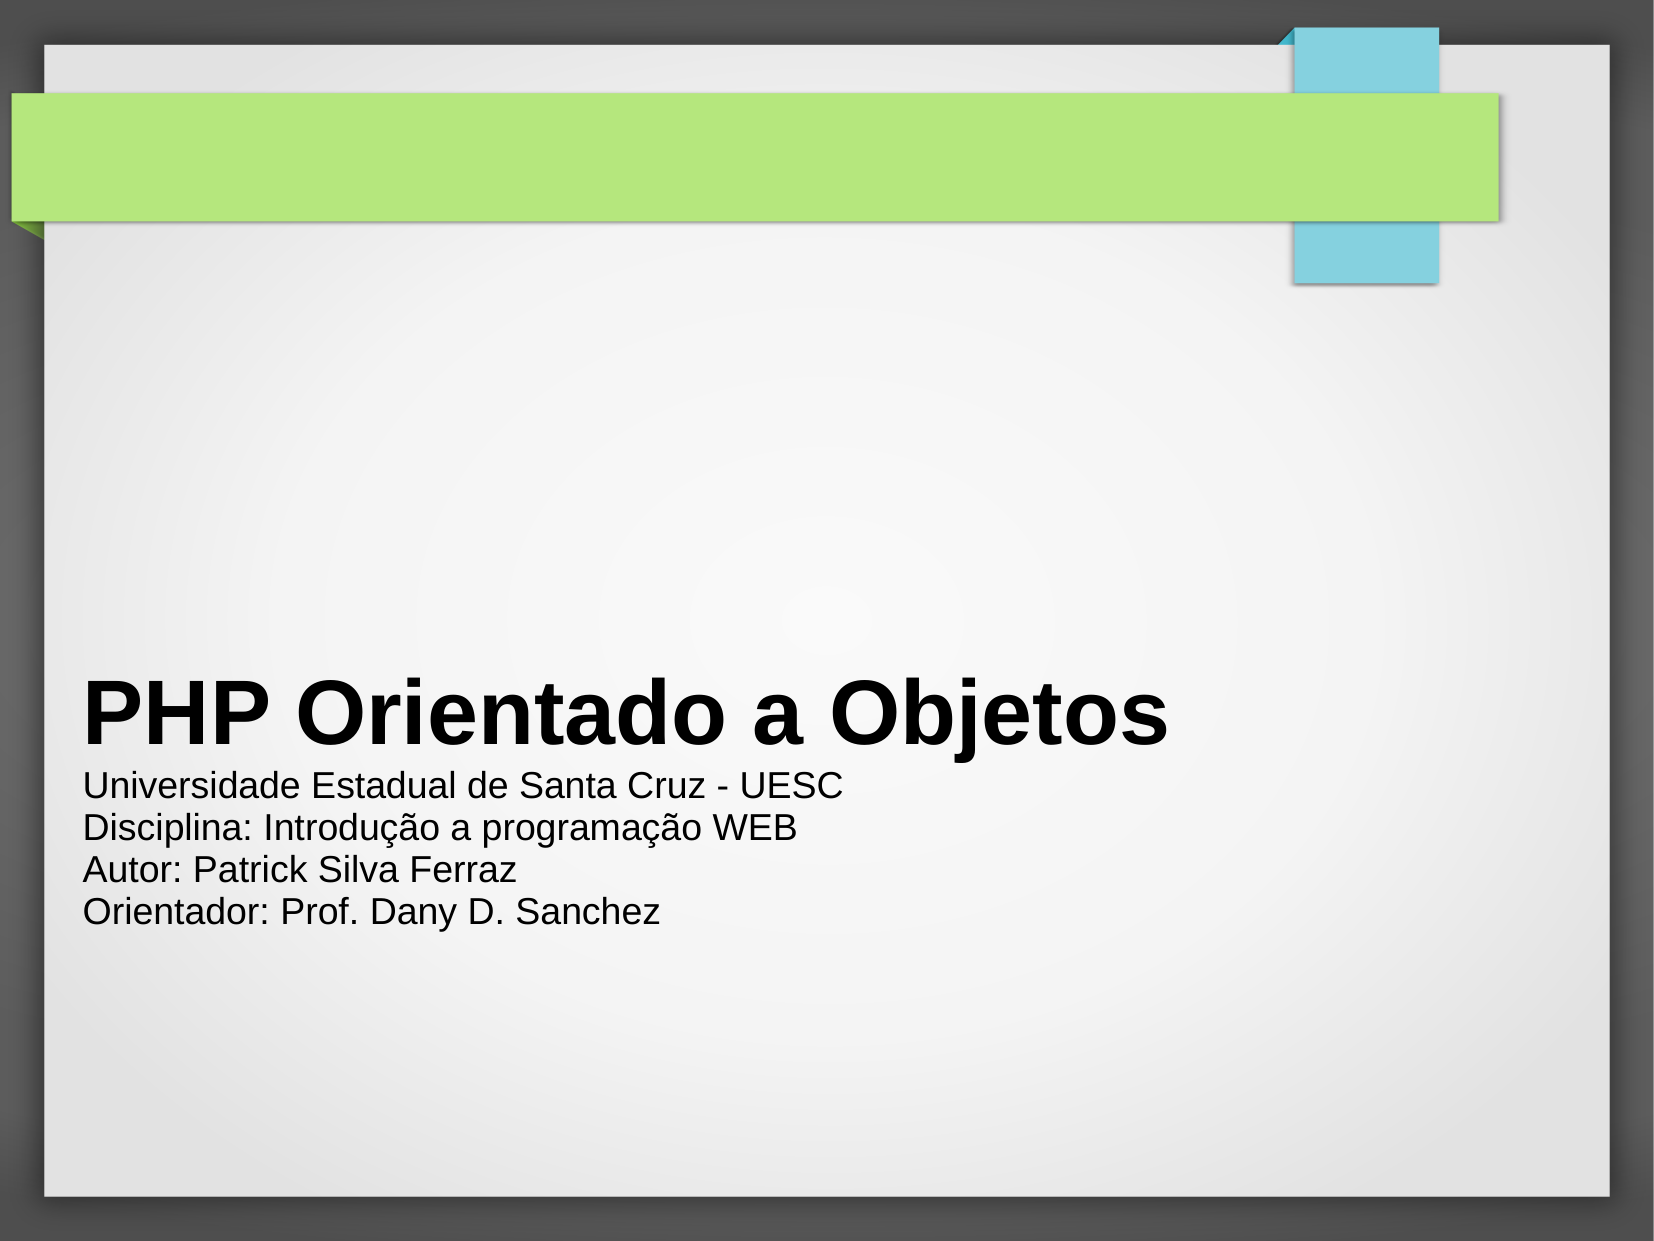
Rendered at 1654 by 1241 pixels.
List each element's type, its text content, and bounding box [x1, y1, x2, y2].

subtitle PHP Orientado a Objetos Universidade Estadual de Santa Cruz - UESC Disciplina: Introdução a programação WEB Autor: Patrick Silva Ferraz Orientador: Prof. Dany D. Sanchez [82, 460, 1571, 1134]
picture [0, 0, 1654, 1241]
